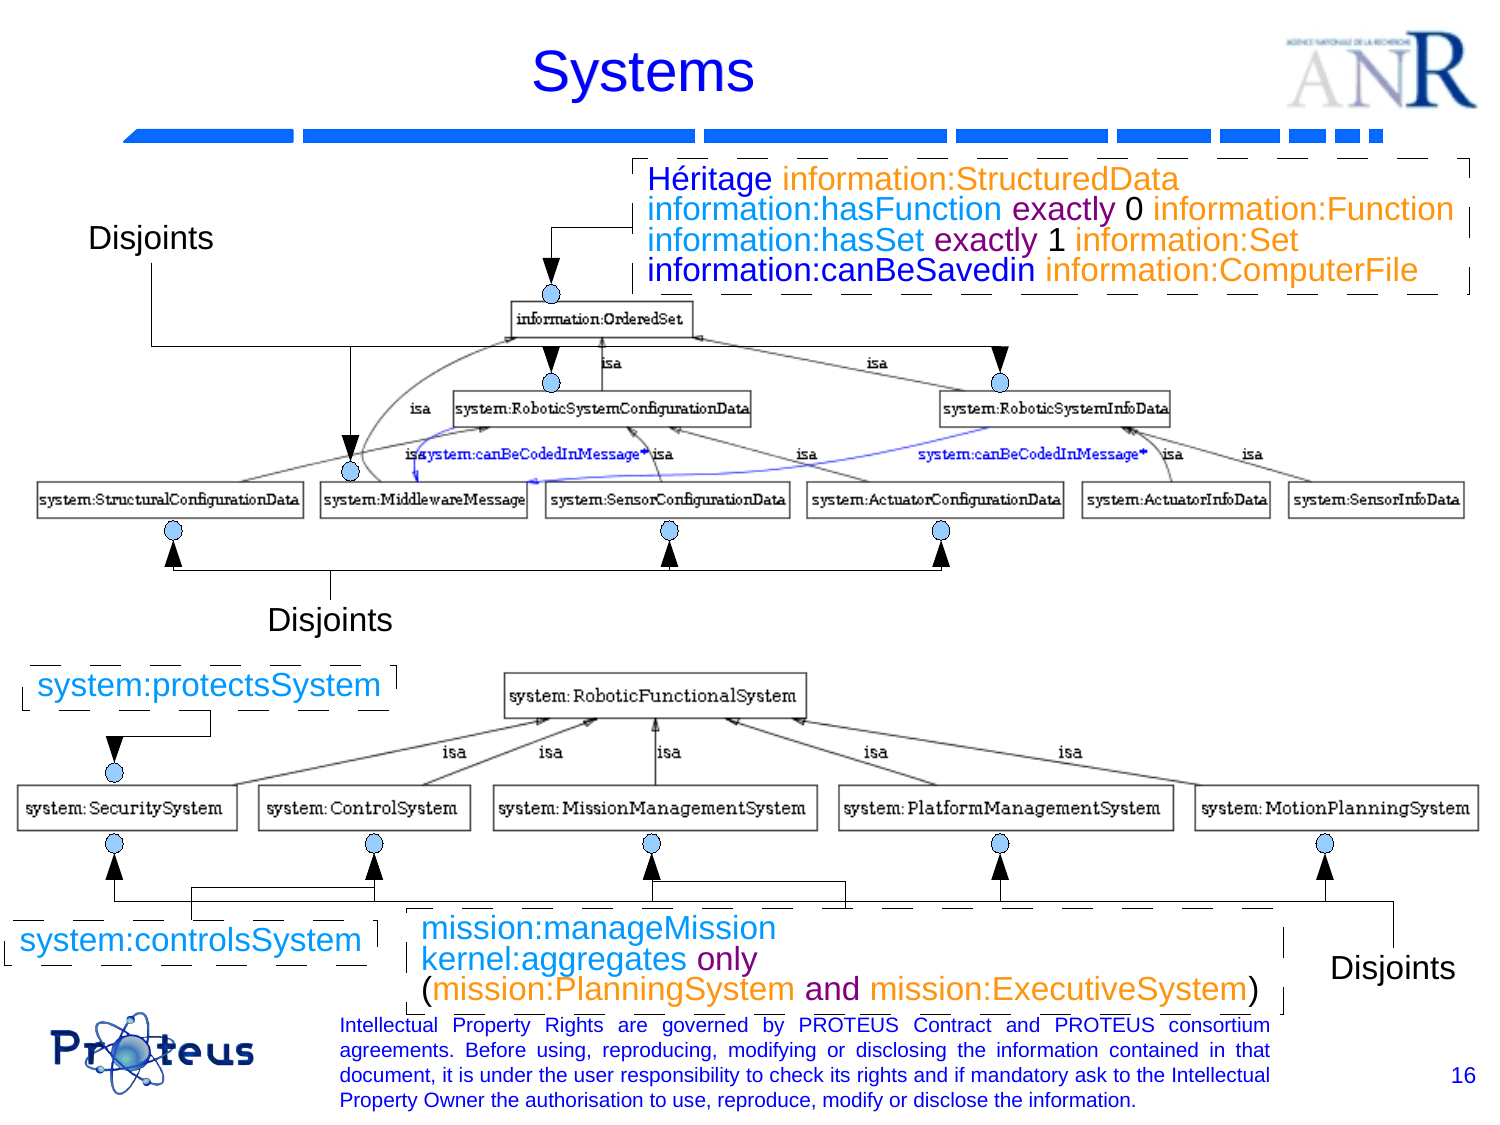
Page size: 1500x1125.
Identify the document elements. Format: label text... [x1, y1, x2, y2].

text_box mission:manageMission kernel:aggregates only (mission:PlanningSystem and mission:ExecutiveSystem) [406, 908, 1282, 1015]
text_box [642, 833, 661, 854]
text_box [105, 762, 124, 783]
text_box [105, 833, 124, 854]
picture [1281, 27, 1484, 115]
text_box Disjoints [252, 599, 408, 645]
text_box Héritage information:StructuredData information:hasFunction exactly 0 information:Function information:hasSet exactly 1 information:Set information:canBeSavedin information:ComputerFile [632, 158, 1470, 295]
text_box [542, 373, 561, 393]
picture [0, 646, 1498, 855]
text_box [660, 520, 679, 541]
title Systems [23, 11, 1264, 130]
text_box [365, 833, 384, 853]
text_box [542, 284, 561, 304]
text_box system:controlsSystem [4, 920, 378, 966]
text_box [991, 373, 1009, 393]
text_box Disjoints [1315, 948, 1471, 994]
text_box Disjoints [73, 217, 229, 263]
picture [35, 1003, 272, 1101]
text_box [341, 461, 360, 482]
text_box [932, 520, 950, 541]
picture [26, 290, 1476, 538]
text_box [164, 520, 183, 541]
text_box [1315, 833, 1334, 853]
text_box system:protectsSystem [22, 665, 397, 711]
text_box [991, 833, 1010, 853]
